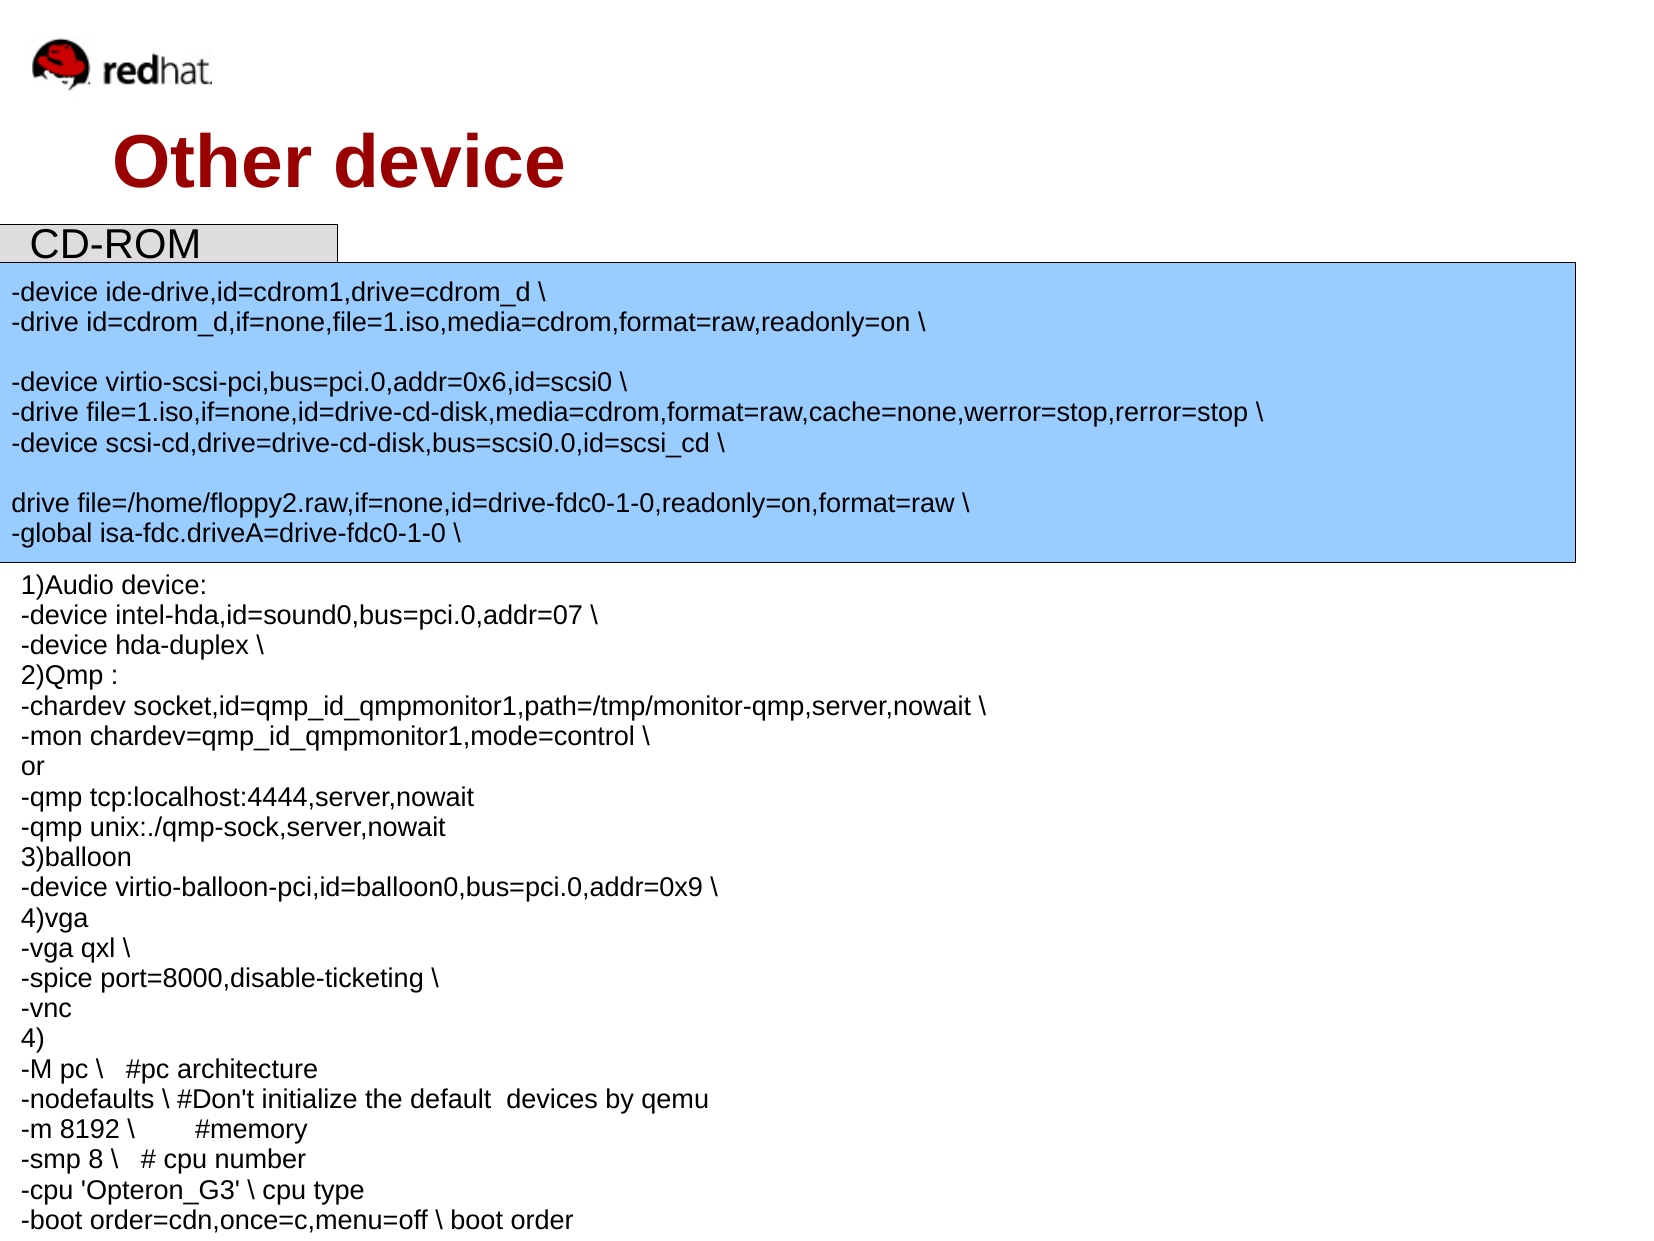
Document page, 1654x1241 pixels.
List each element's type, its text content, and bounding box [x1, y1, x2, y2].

text_box CD-ROM [0, 224, 338, 262]
picture [31, 37, 212, 98]
text_box 1)Audio device: -device intel-hda,id=sound0,bus=pci.0,addr=07 \ -device hda-duplex \ 2)Qmp : -chardev socket,id=qmp_id_qmpmonitor1,path=/tmp/monitor-qmp,server,nowait \ -mon chardev=qmp_id_qmpmonitor1,mode=control \ or -qmp tcp:localhost:4444,server,nowait -qmp unix:./qmp-sock,server,nowait 3)balloon -device virtio-balloon-pci,id=balloon0,bus=pci.0,addr=0x9 \ 4)vga -vga qxl \ -spice port=8000,disable-ticketing \ -vnc 4) -M pc \ #pc architecture -nodefaults \ #Don't initialize the default devices by qemu -m 8192 \ #memory -smp 8 \ # cpu number -cpu 'Opteron_G3' \ cpu type -boot order=cdn,once=c,menu=off \ boot order [6, 562, 1276, 1241]
text_box -device ide-drive,id=cdrom1,drive=cdrom_d \ -drive id=cdrom_d,if=none,file=1.iso,media=cdrom,format=raw,readonly=on \ -device virtio-scsi-pci,bus=pci.0,addr=0x6,id=scsi0 \ -drive file=1.iso,if=none,id=drive-cd-disk,media=cdrom,format=raw,cache=none,werror=stop,rerror=stop \ -device scsi-cd,drive=drive-cd-disk,bus=scsi0.0,id=scsi_cd \ drive file=/home/floppy2.raw,if=none,id=drive-fdc0-1-0,readonly=on,format=raw \ -global isa-fdc.driveA=drive-fdc0-1-0 \ [0, 262, 1576, 563]
text_box Other device [112, 112, 1538, 211]
